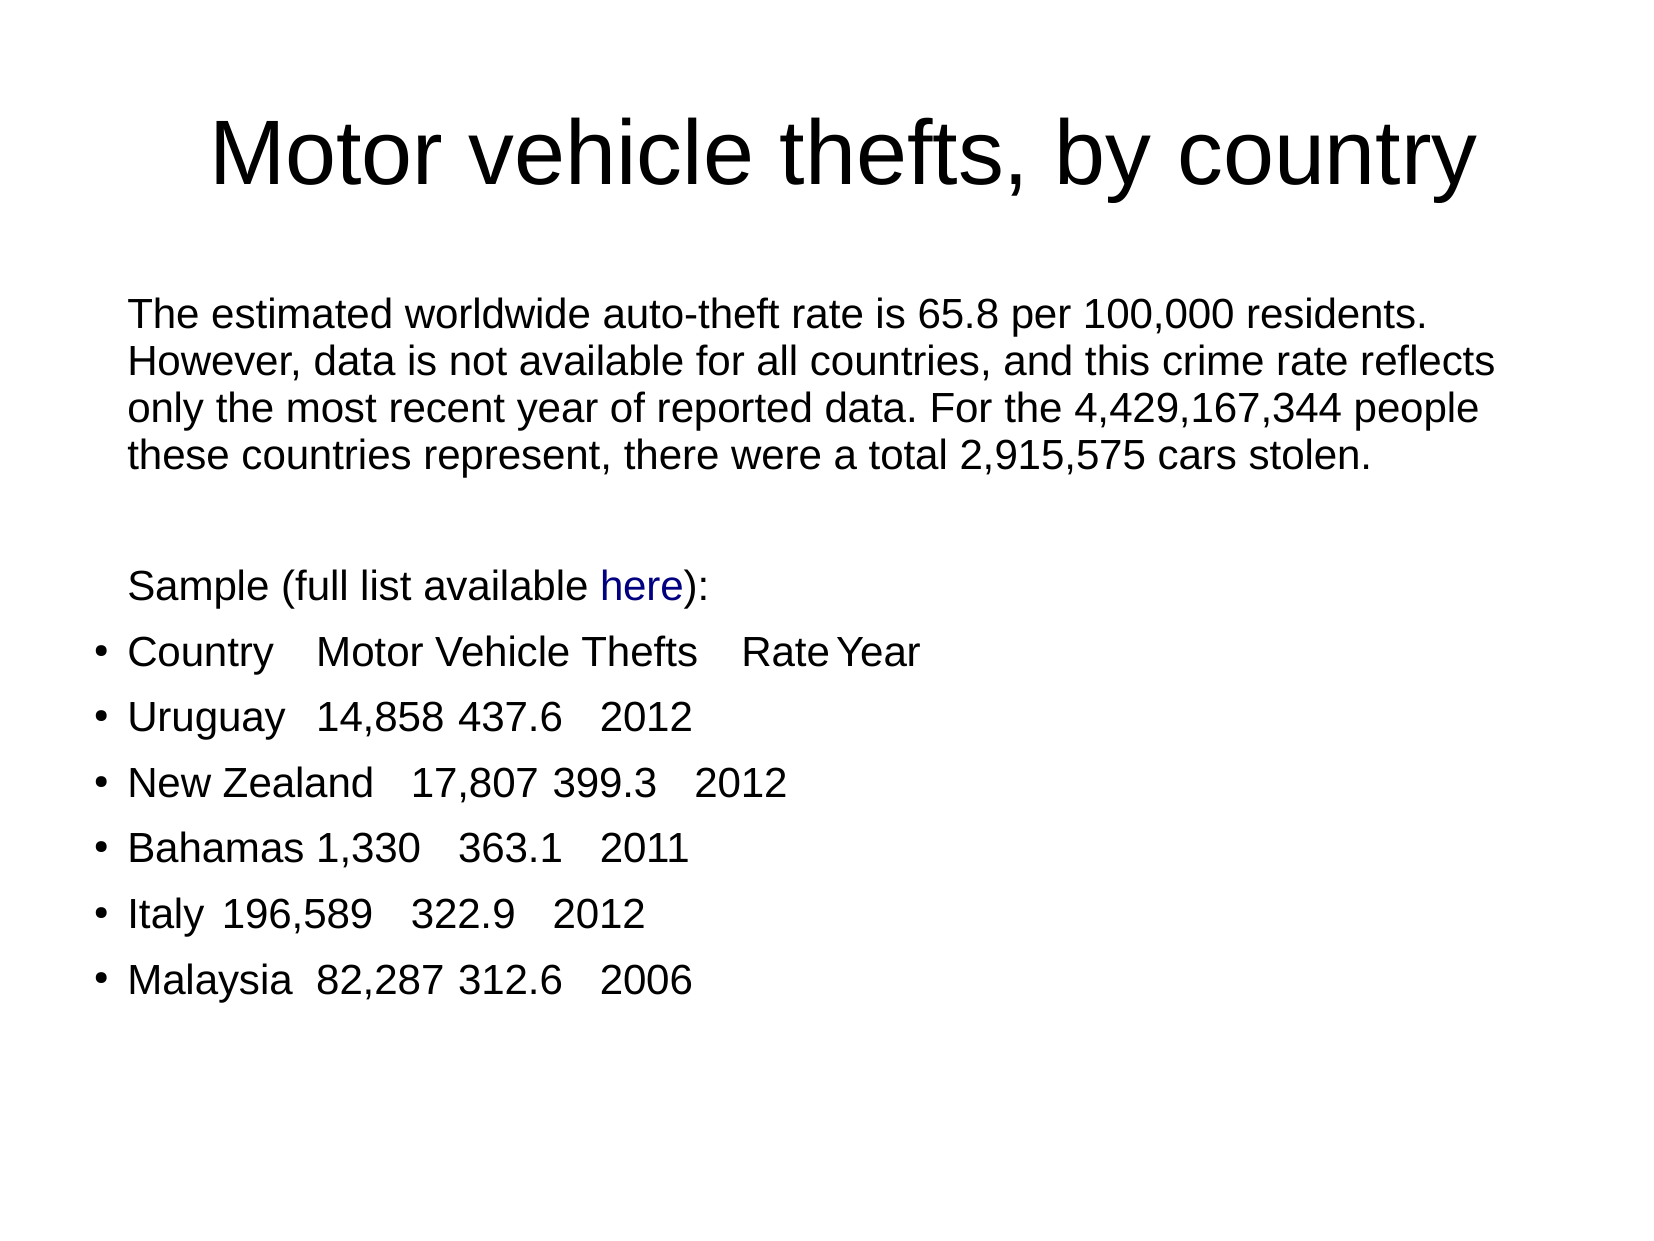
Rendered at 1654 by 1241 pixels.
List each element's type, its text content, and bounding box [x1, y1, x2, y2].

title Motor vehicle thefts, by country [82, 49, 1571, 257]
list The estimated worldwide auto-theft rate is 65.8 per 100,000 residents. However, data is not available for all countries, and this crime rate reflects only the most recent year of reported data. For the 4,429,167,344 people these countries represent, there were a total 2,915,575 cars stolen. Sample (full list available here): Country Motor Vehicle Thefts Rate Year Uruguay 14,858 437.6 2012 New Zealand 17,807 399.3 2012 Bahamas 1,330 363.1 2011 Italy 196,589 322.9 2012 Malaysia 82,287 312.6 2006 [82, 290, 1571, 1010]
